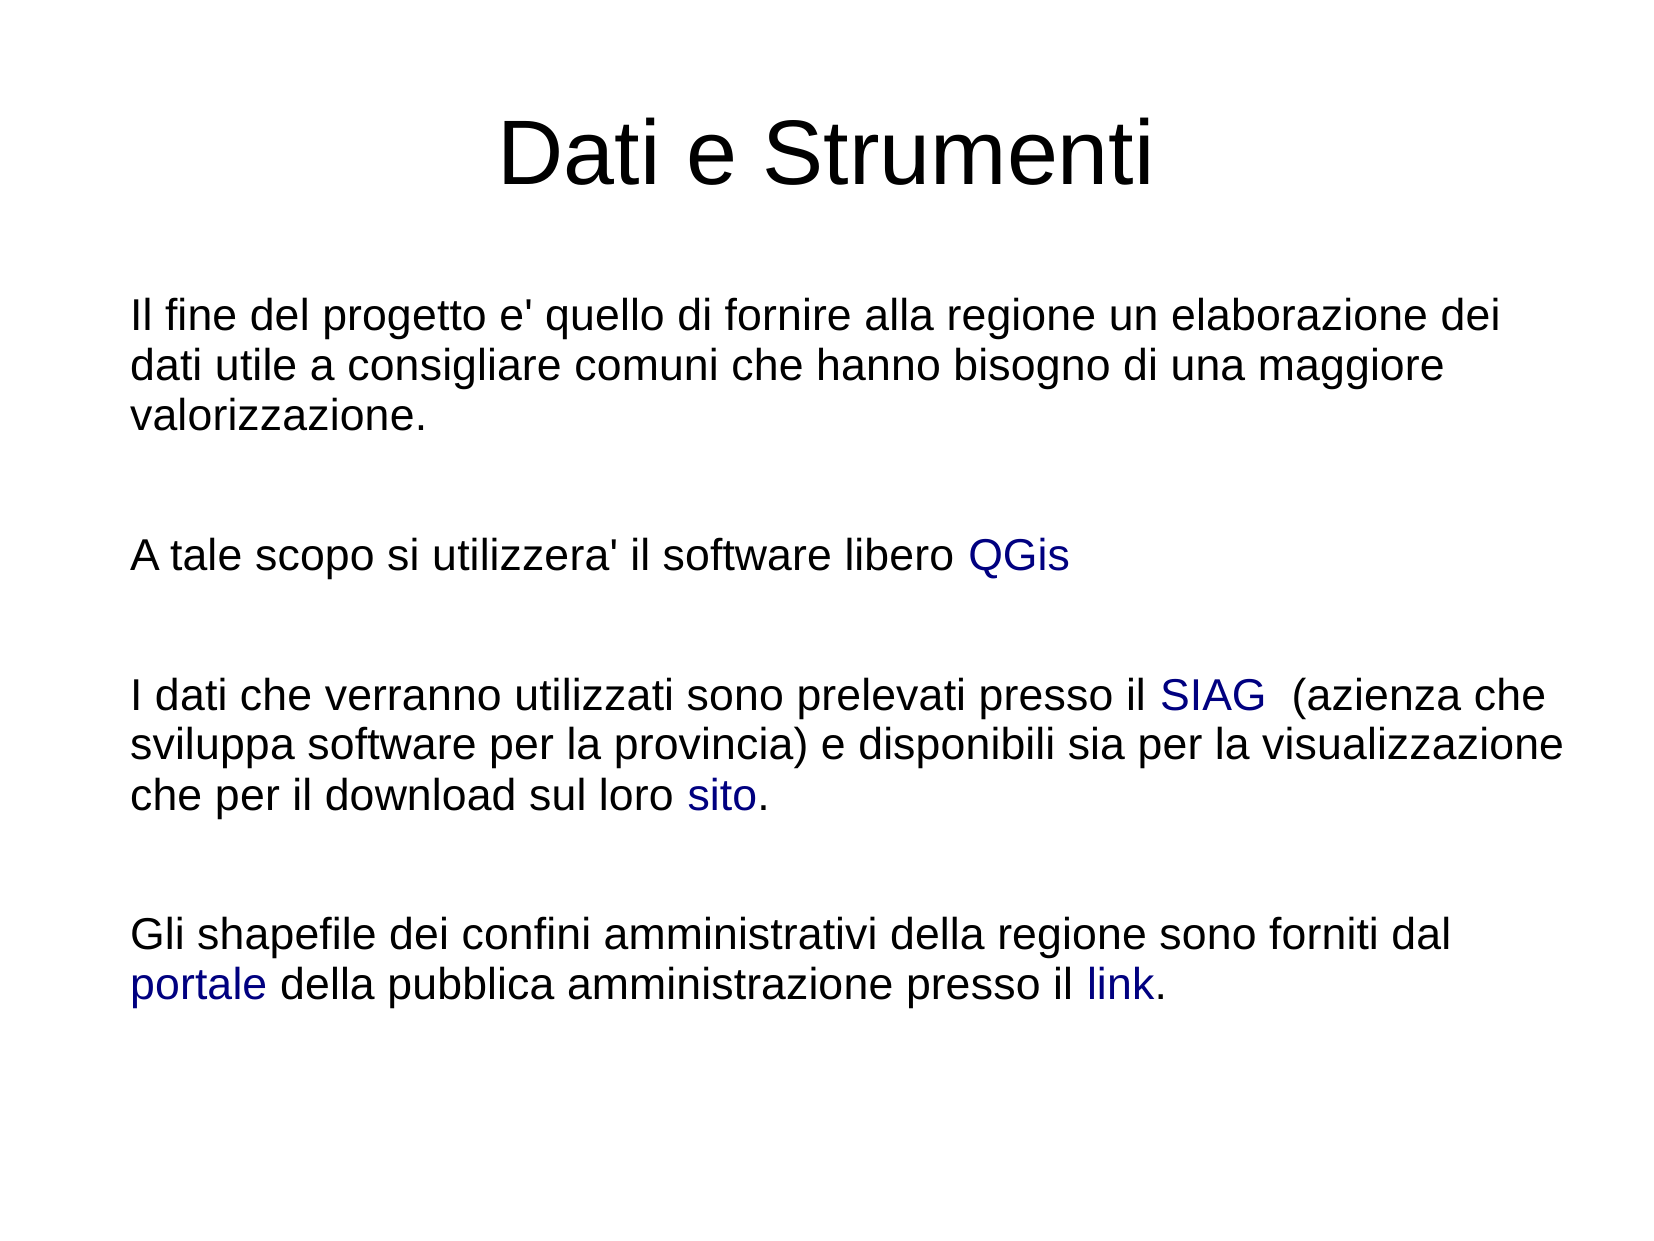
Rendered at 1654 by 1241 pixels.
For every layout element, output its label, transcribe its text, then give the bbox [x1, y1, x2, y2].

list Il fine del progetto e' quello di fornire alla regione un elaborazione dei dati utile a consigliare comuni che hanno bisogno di una maggiore valorizzazione. A tale scopo si utilizzera' il software libero QGis I dati che verranno utilizzati sono prelevati presso il SIAG (azienza che sviluppa software per la provincia) e disponibili sia per la visualizzazione che per il download sul loro sito. Gli shapefile dei confini amministrativi della regione sono forniti dal portale della pubblica amministrazione presso il link. [82, 290, 1571, 1010]
title Dati e Strumenti [82, 49, 1571, 257]
